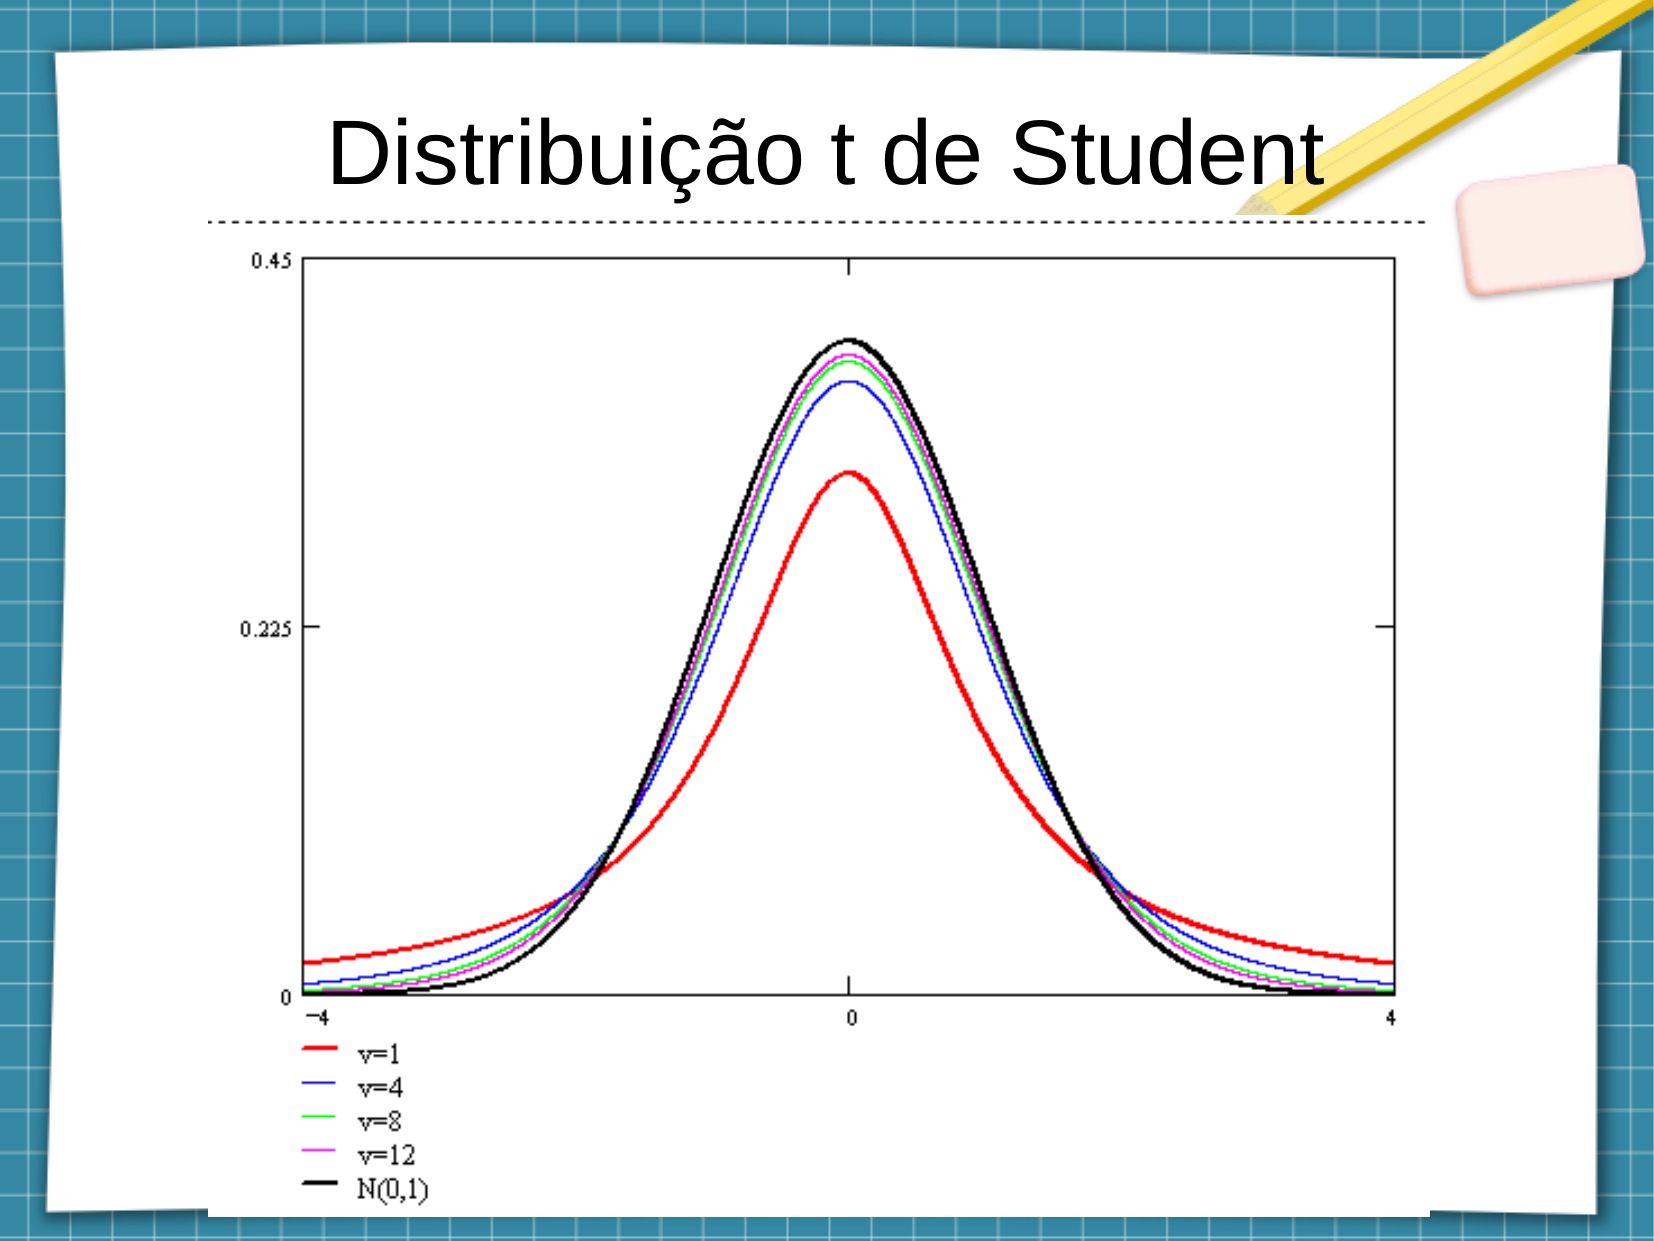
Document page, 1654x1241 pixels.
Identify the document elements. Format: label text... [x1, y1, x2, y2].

title Distribuição t de Student [82, 49, 1571, 257]
picture [0, 0, 1654, 1241]
